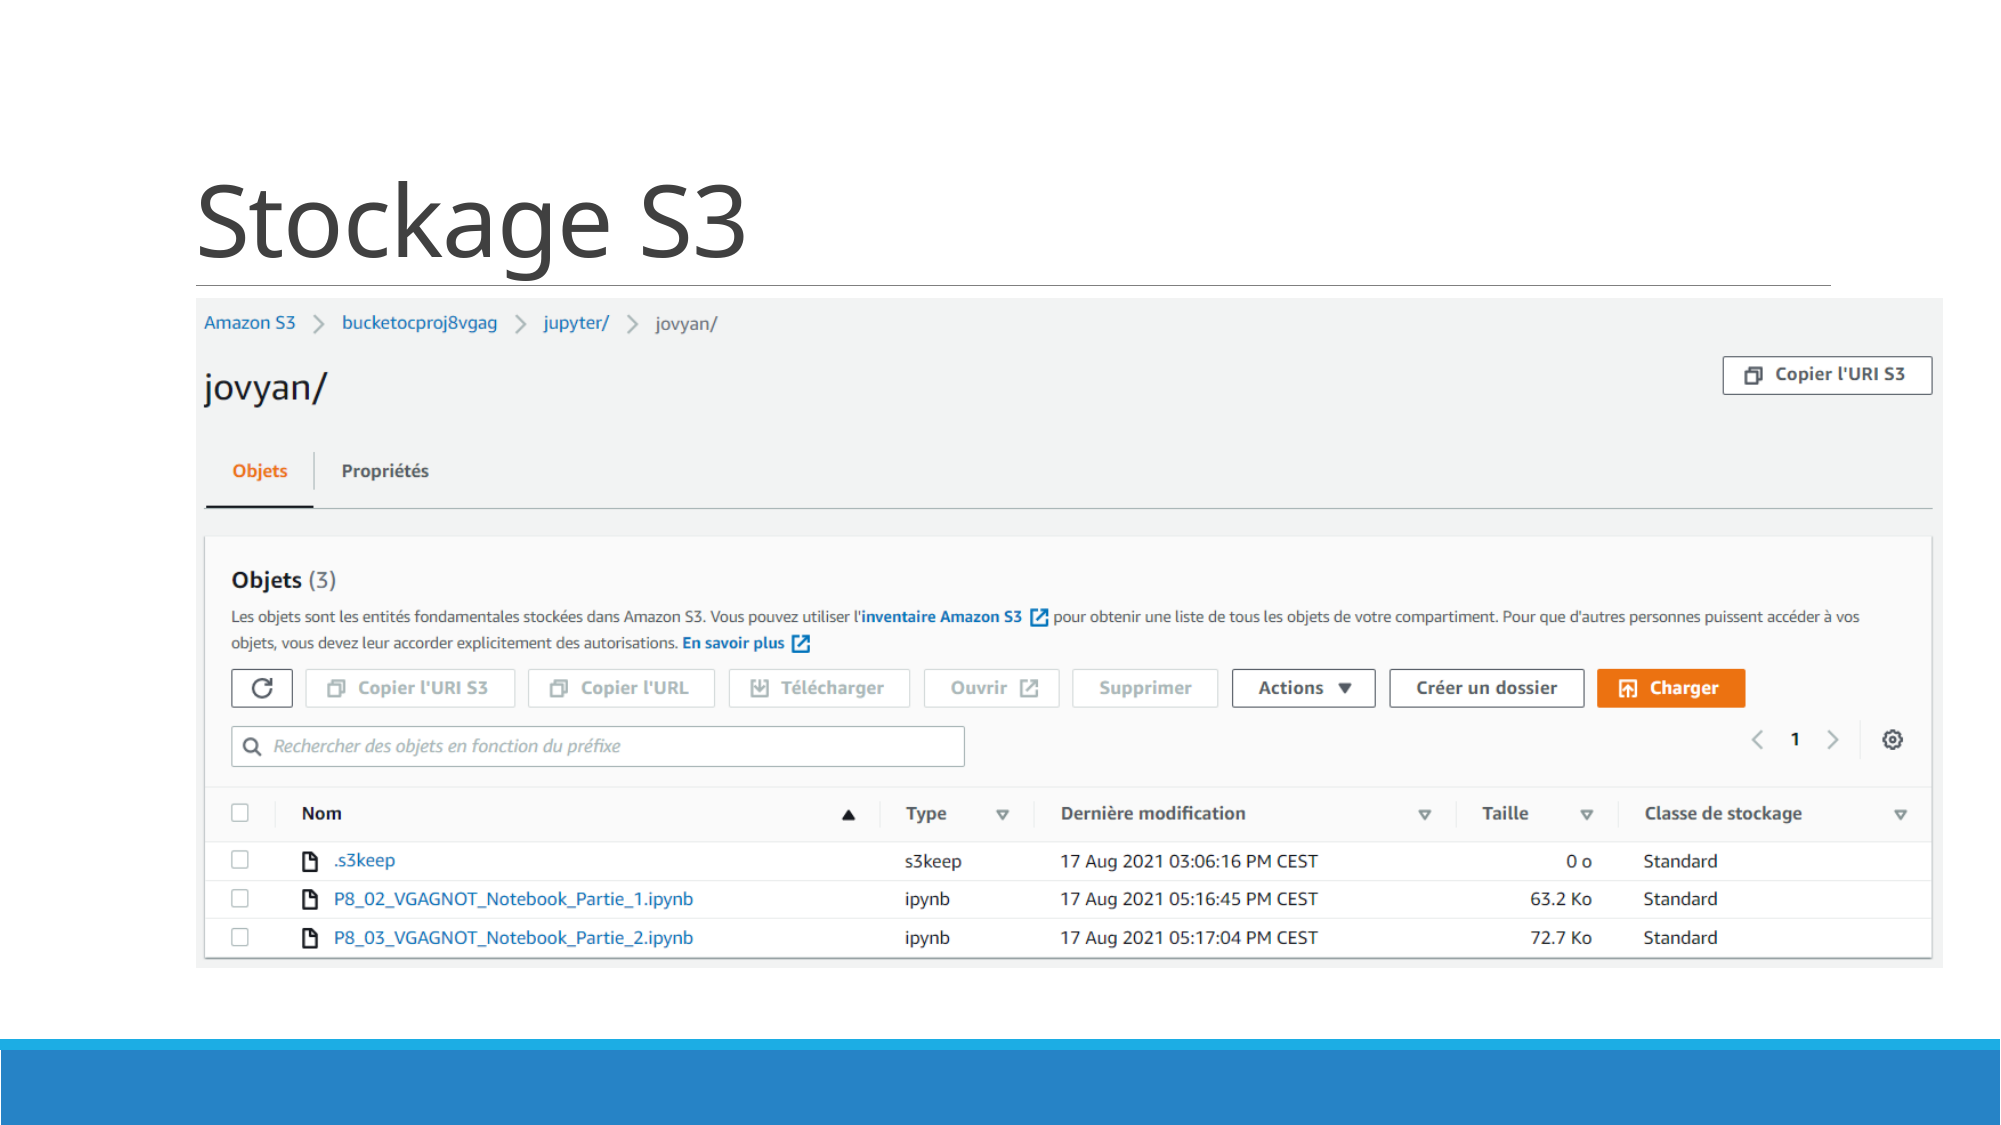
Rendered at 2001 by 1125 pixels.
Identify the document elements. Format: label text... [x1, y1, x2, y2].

picture [196, 298, 1943, 968]
title Stockage S3 [180, 47, 1831, 286]
